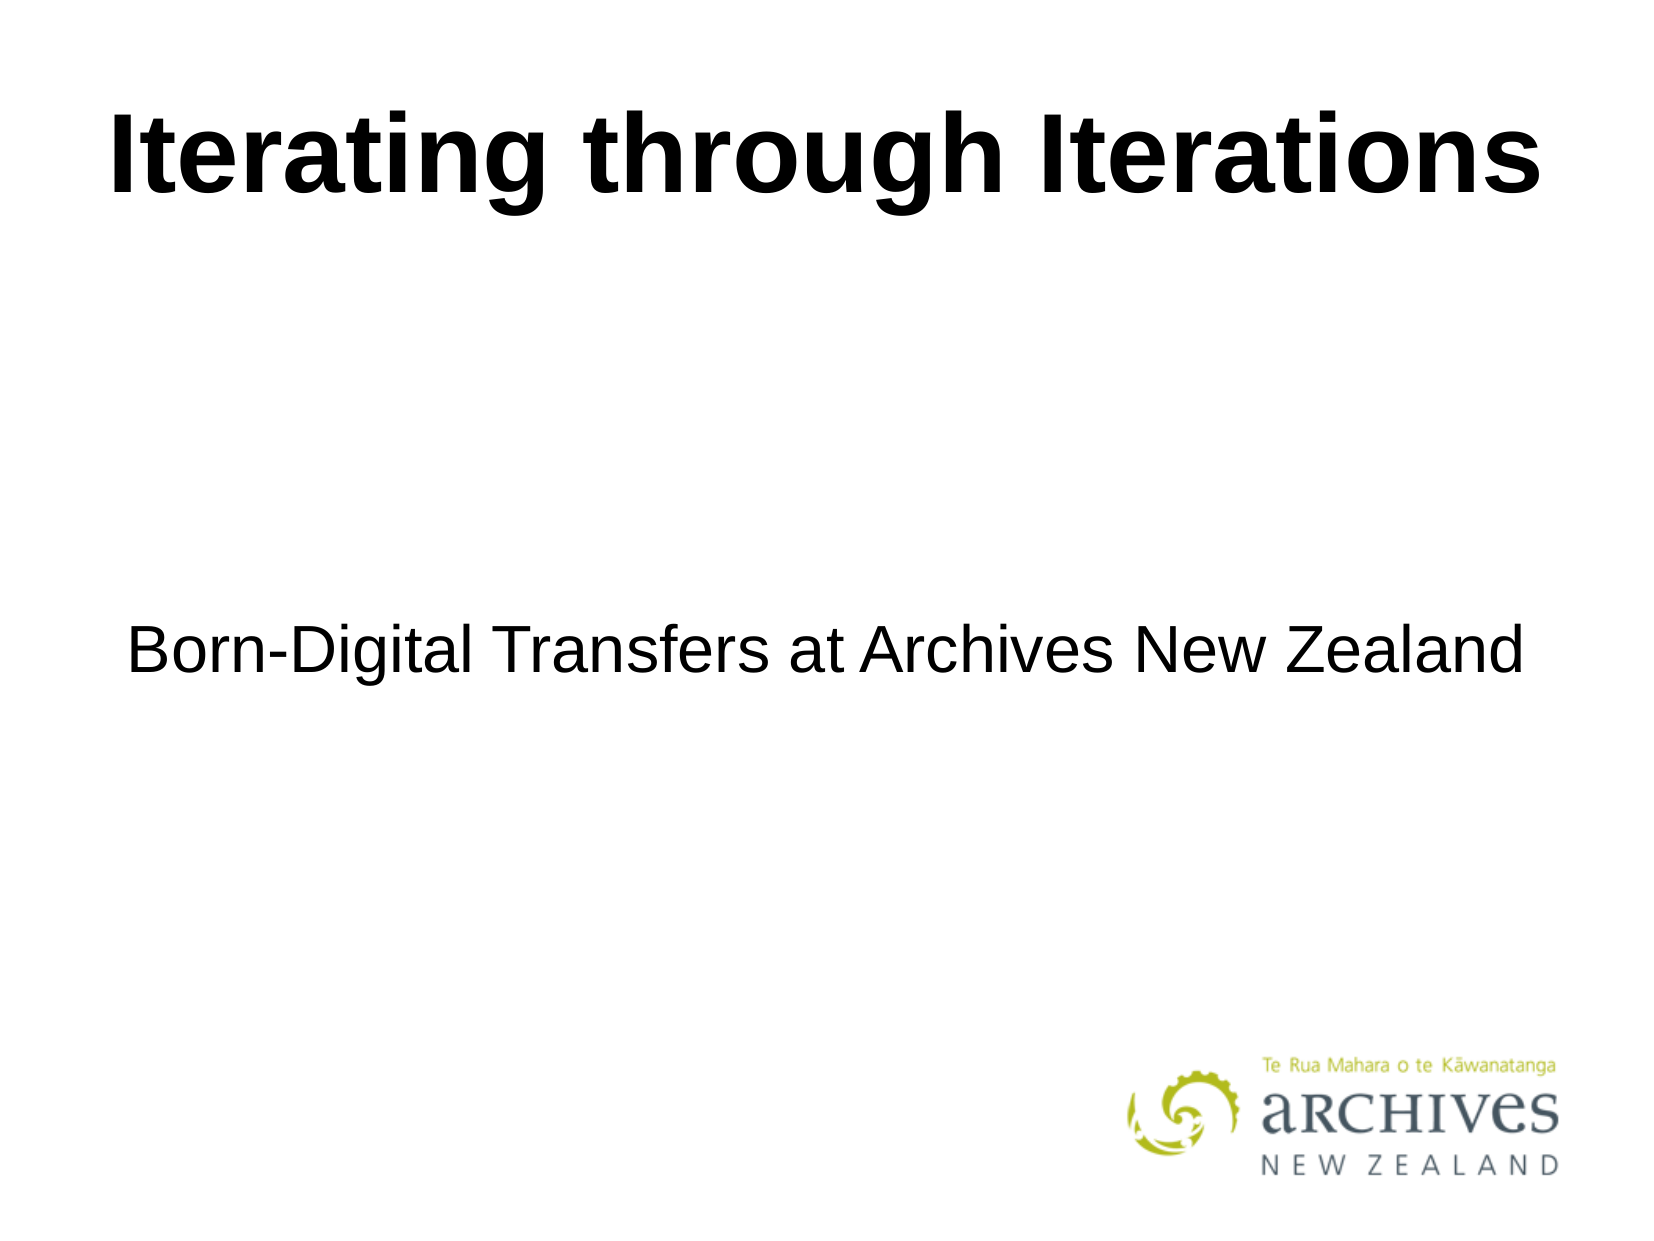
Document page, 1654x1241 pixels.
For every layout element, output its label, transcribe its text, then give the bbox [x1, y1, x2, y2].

title Iterating through Iterations [82, 49, 1571, 257]
picture [1093, 1021, 1629, 1213]
subtitle Born-Digital Transfers at Archives New Zealand [82, 290, 1571, 1010]
